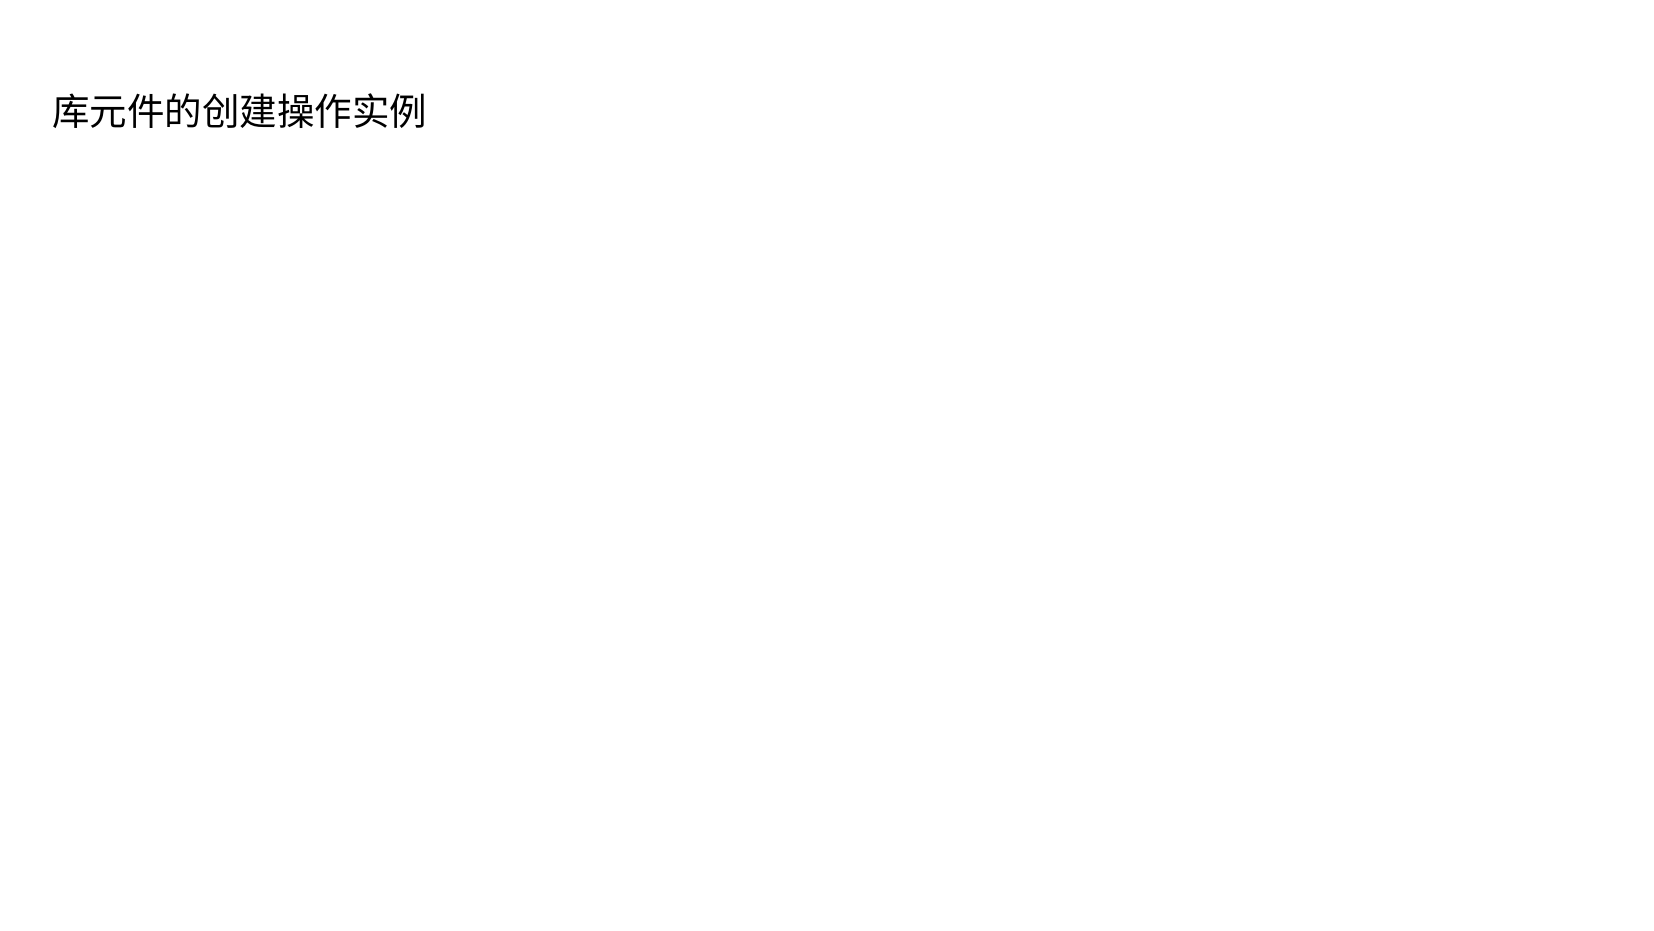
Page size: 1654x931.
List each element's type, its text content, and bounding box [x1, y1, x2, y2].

text_box 库元件的创建操作实例 [37, 75, 526, 151]
